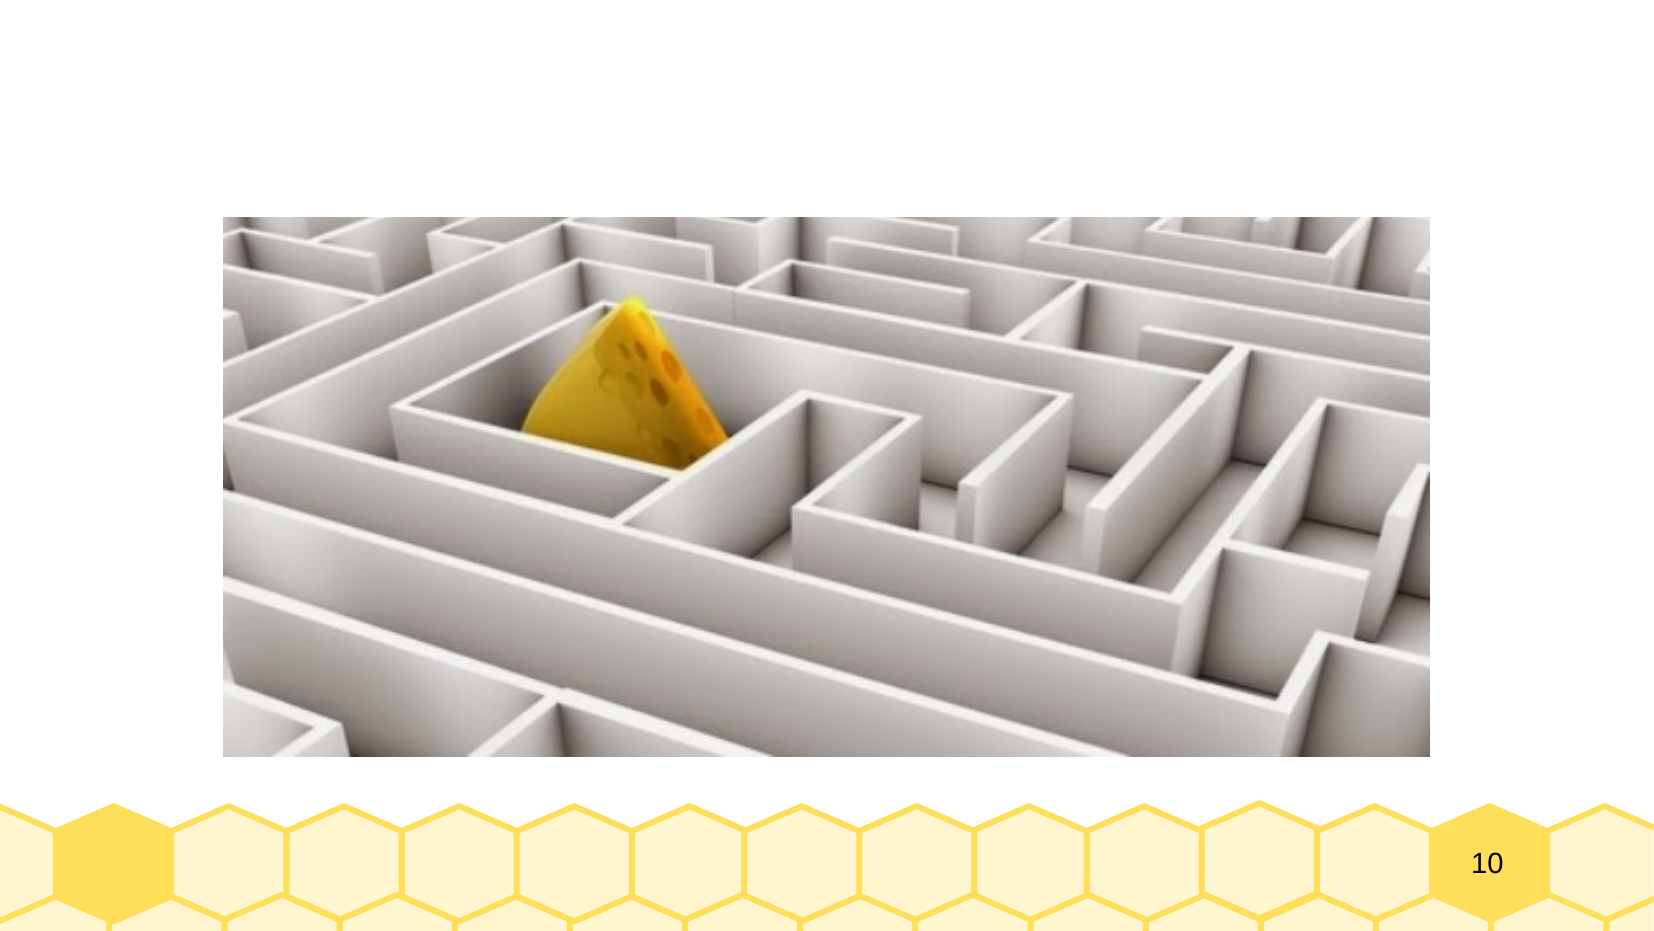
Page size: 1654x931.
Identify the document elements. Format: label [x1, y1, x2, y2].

picture [223, 217, 1430, 758]
